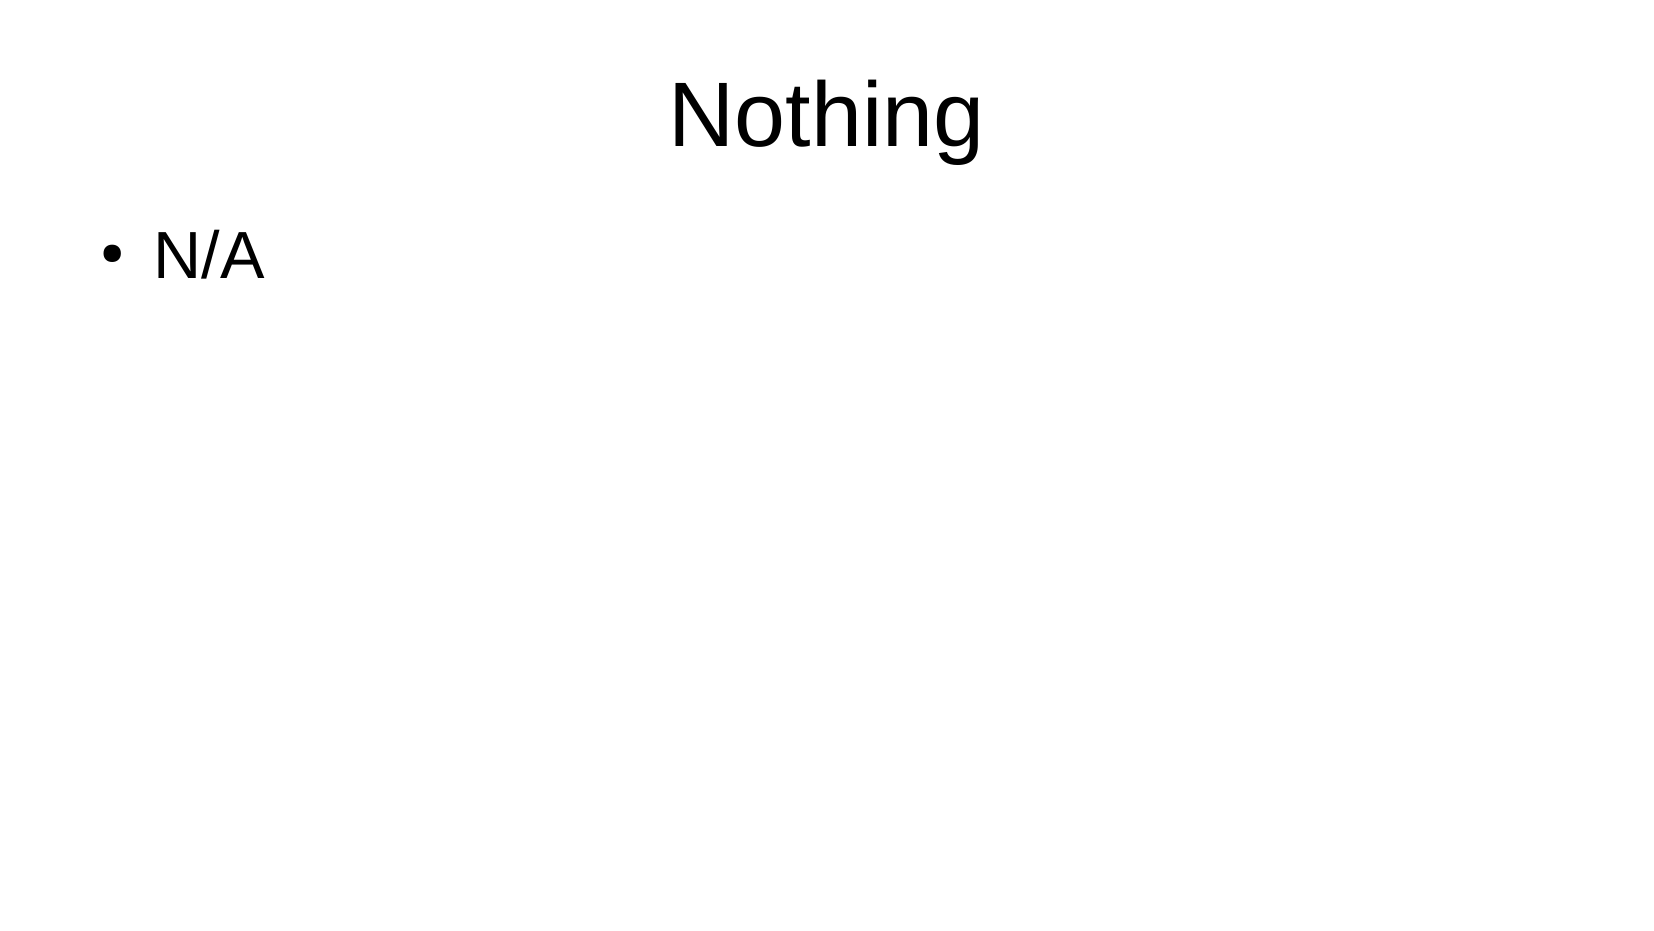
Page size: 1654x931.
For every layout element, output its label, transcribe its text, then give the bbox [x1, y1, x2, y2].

list N/A [82, 217, 1571, 758]
title Nothing [82, 37, 1571, 193]
